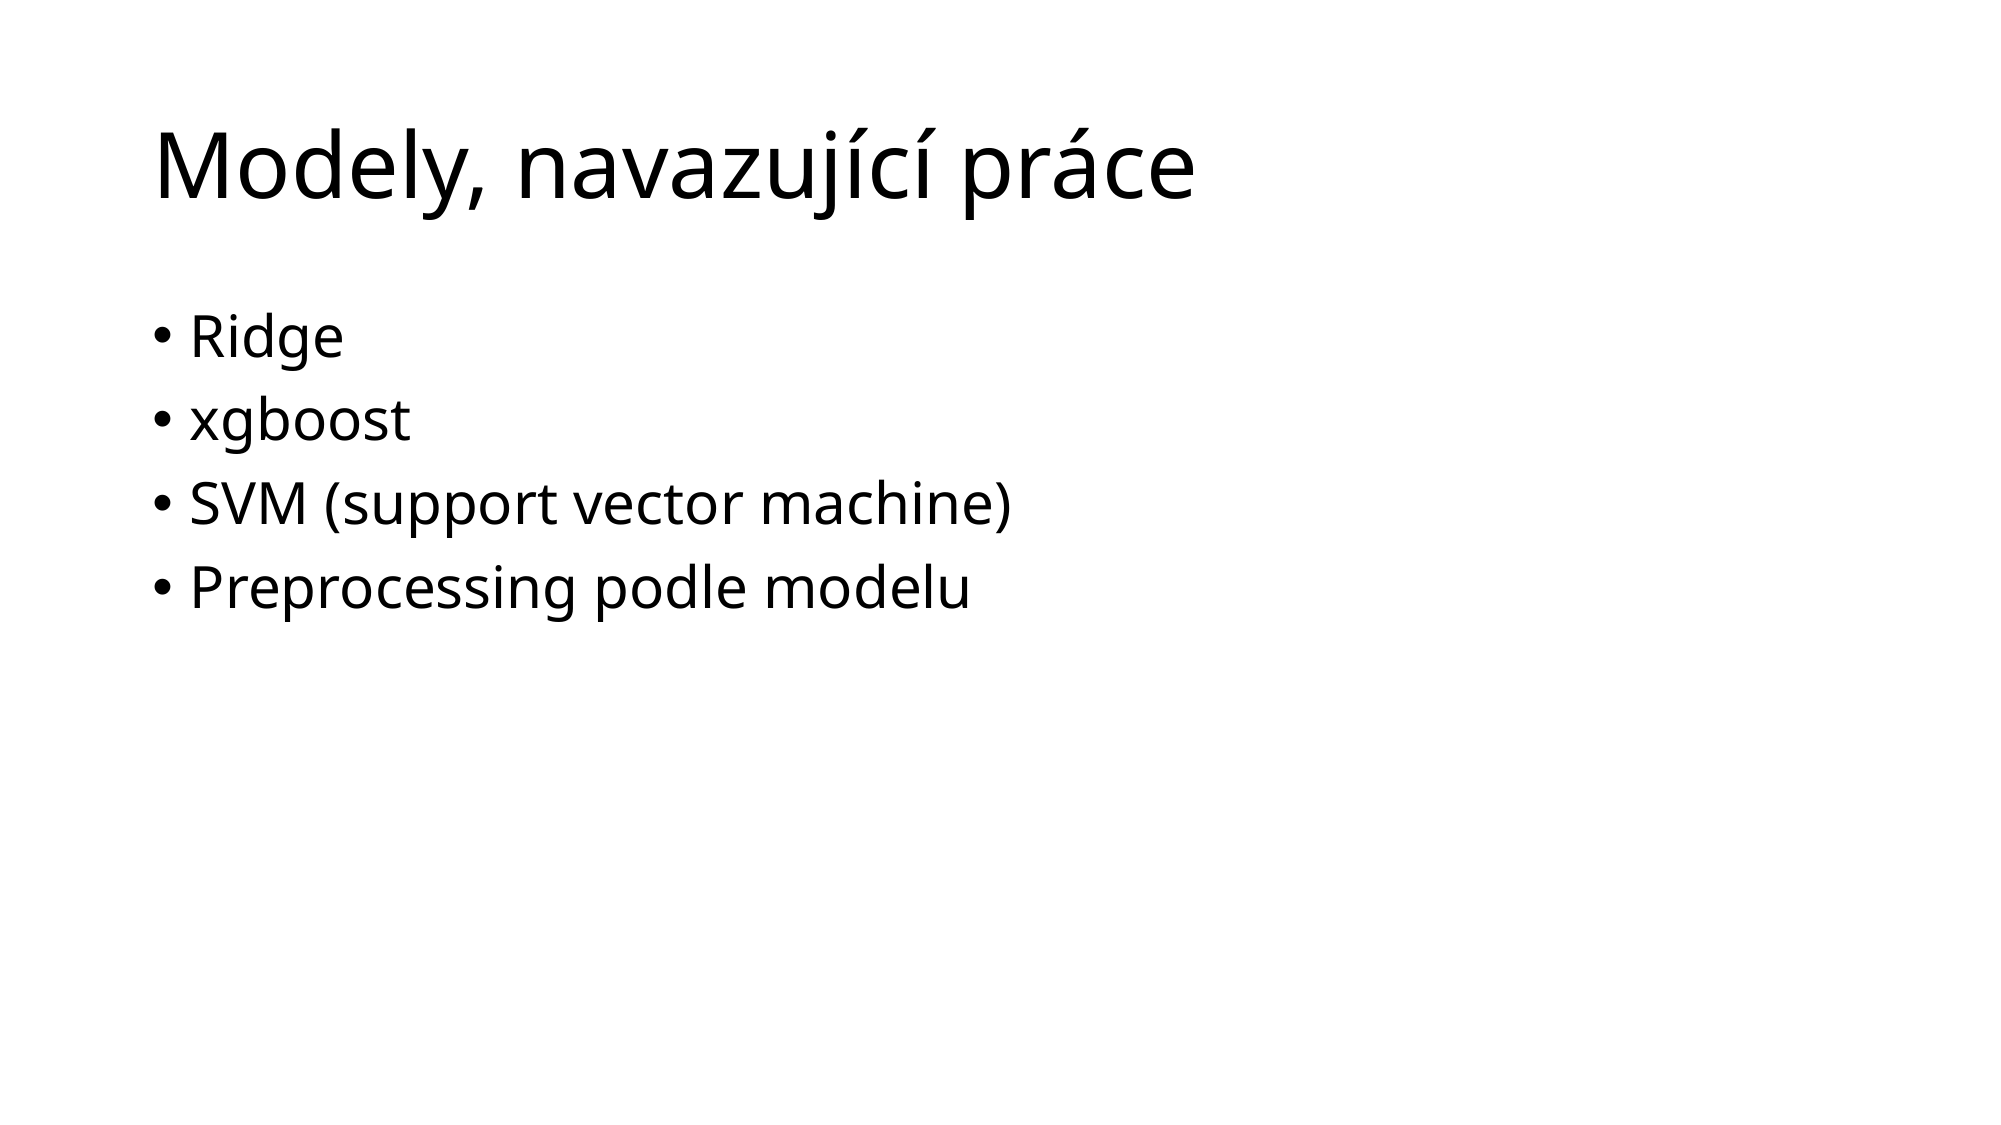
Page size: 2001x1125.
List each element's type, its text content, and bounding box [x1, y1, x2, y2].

list Ridge xgboost SVM (support vector machine) Preprocessing podle modelu [137, 299, 1863, 1014]
title Modely, navazující práce [137, 59, 1863, 278]
